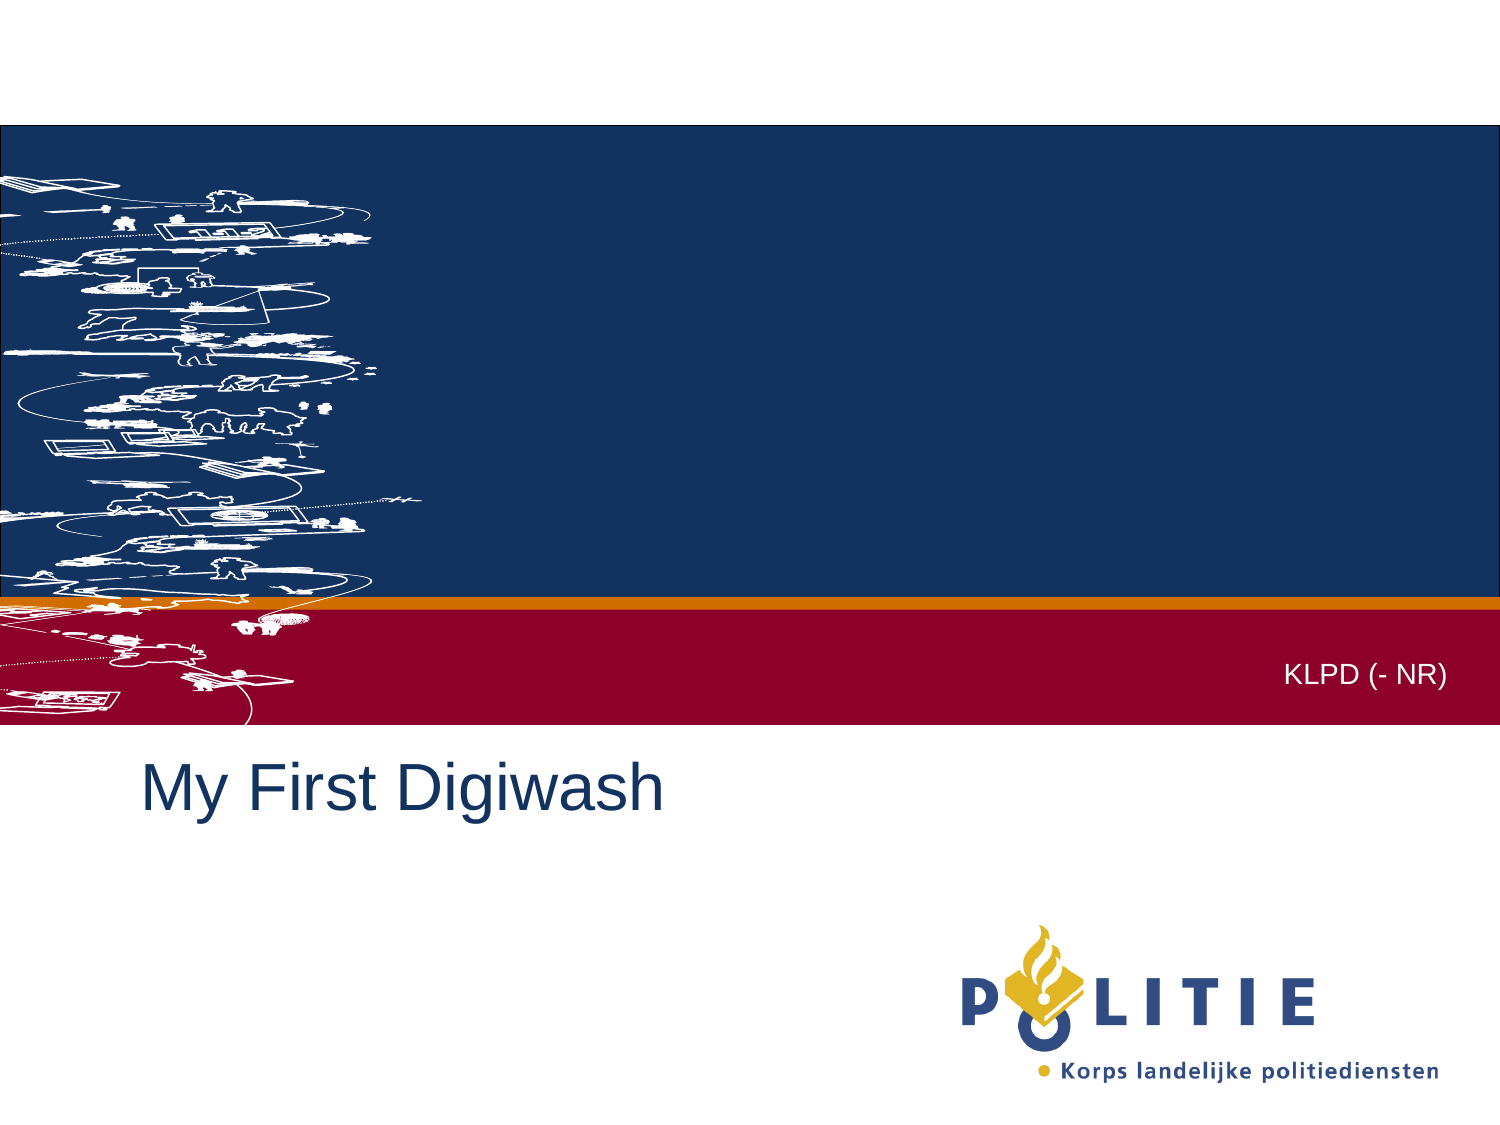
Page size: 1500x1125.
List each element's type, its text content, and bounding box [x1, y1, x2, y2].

picture [962, 915, 1438, 1083]
title My First Digiwash [124, 737, 1339, 838]
text_box [434, 125, 1500, 610]
subtitle KLPD (- NR) [434, 649, 1463, 701]
picture [0, 119, 434, 738]
